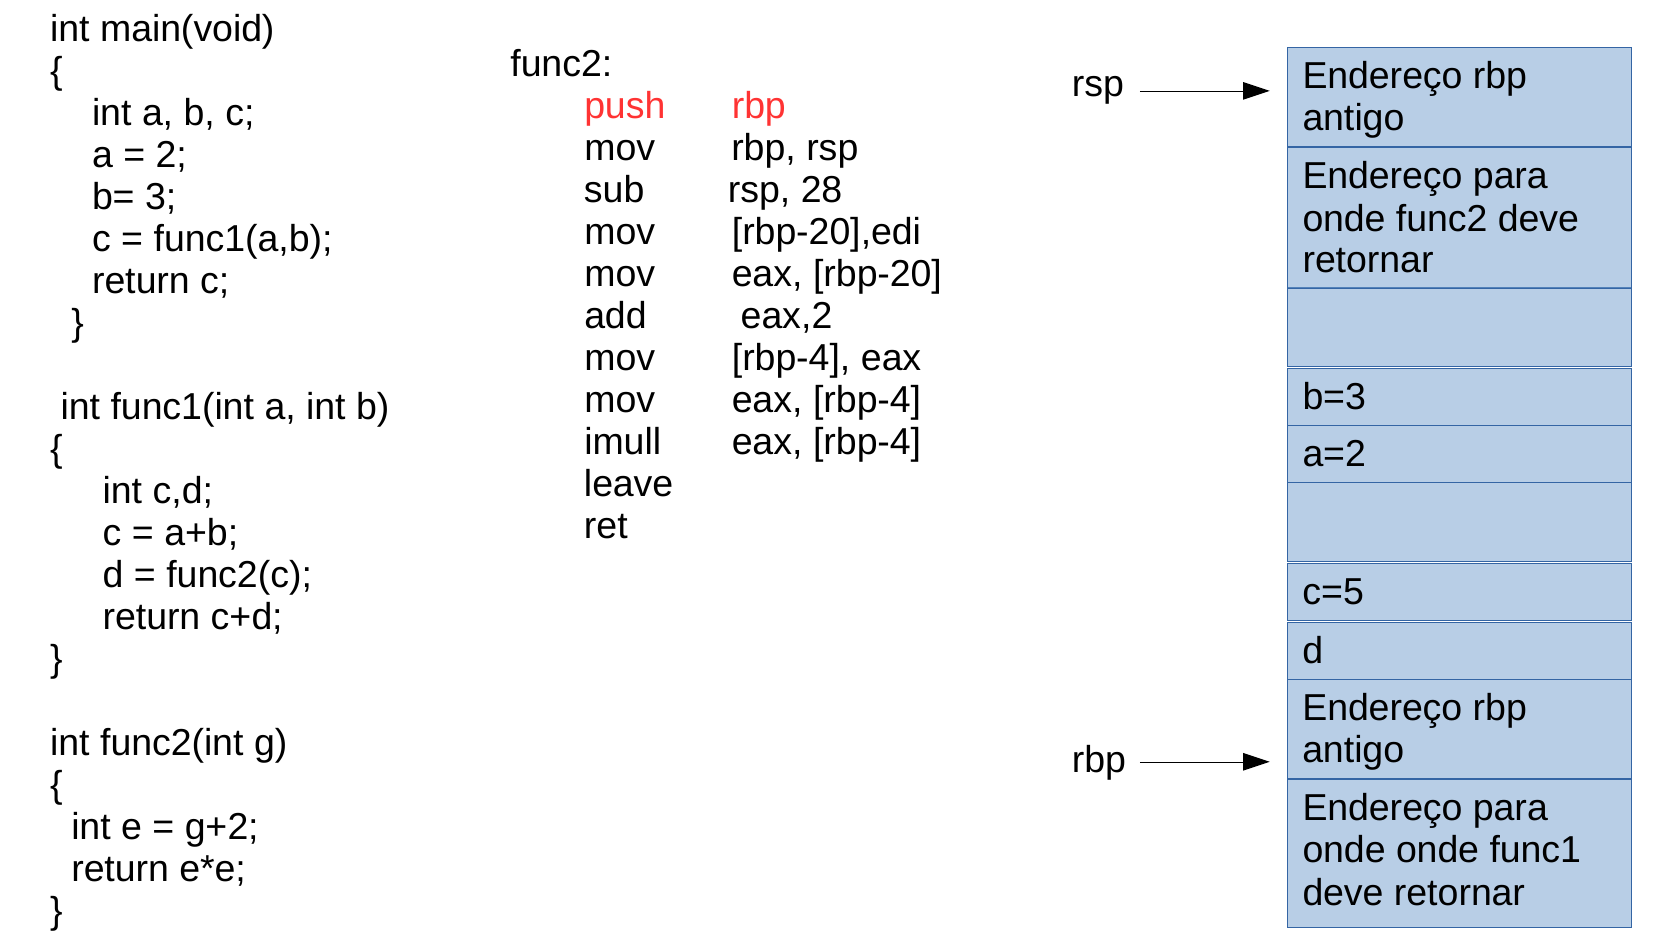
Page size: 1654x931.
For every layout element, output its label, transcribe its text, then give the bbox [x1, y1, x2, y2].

text_box rsp [1057, 55, 1139, 113]
text_box b=3 [1287, 368, 1632, 426]
text_box Endereço rbp antigo [1287, 47, 1632, 147]
text_box Endereço para onde func2 deve retornar [1287, 147, 1632, 289]
text_box a=2 [1287, 426, 1632, 483]
text_box Endereço rbp antigo [1287, 680, 1632, 779]
text_box int main(void) { int a, b, c; a = 2; b= 3; c = func1(a,b); return c; } int func1(int a, int b) { int c,d; c = a+b; d = func2(c); return c+d; } int func2(int g) { int e = g+2; return e*e; } [35, 0, 449, 931]
text_box func2: push rbp mov rbp, rsp sub rsp, 28 mov [rbp-20],edi mov eax, [rbp-20] add eax,2 mov [rbp-4], eax mov eax, [rbp-4] imull eax, [rbp-4] leave ret [495, 35, 1028, 807]
text_box rbp [1057, 731, 1141, 789]
text_box [1287, 289, 1632, 367]
text_box d [1287, 622, 1632, 680]
text_box Endereço para onde onde func1 deve retornar [1287, 779, 1632, 928]
text_box [1287, 483, 1632, 562]
text_box c=5 [1287, 563, 1632, 621]
